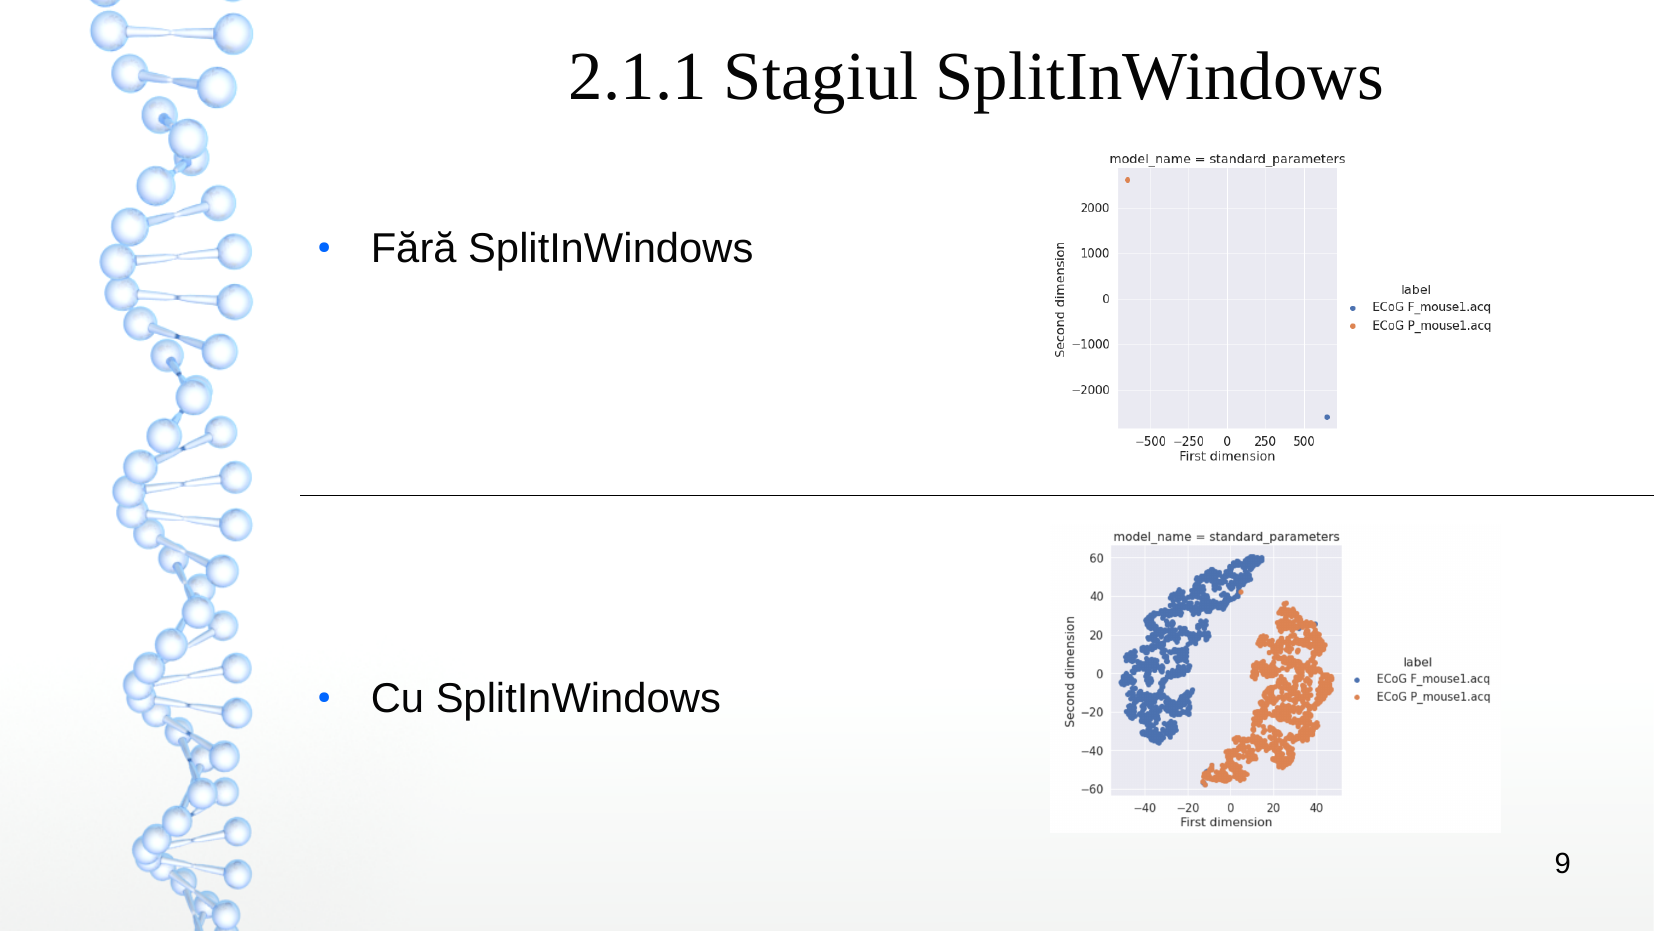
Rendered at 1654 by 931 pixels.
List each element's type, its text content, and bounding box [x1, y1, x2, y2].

list Fără SplitInWindows [300, 225, 856, 301]
title 2.1.1 Stagiul SplitInWindows [300, 0, 1654, 154]
list Cu SplitInWindows [300, 675, 781, 751]
picture [0, 0, 1654, 931]
